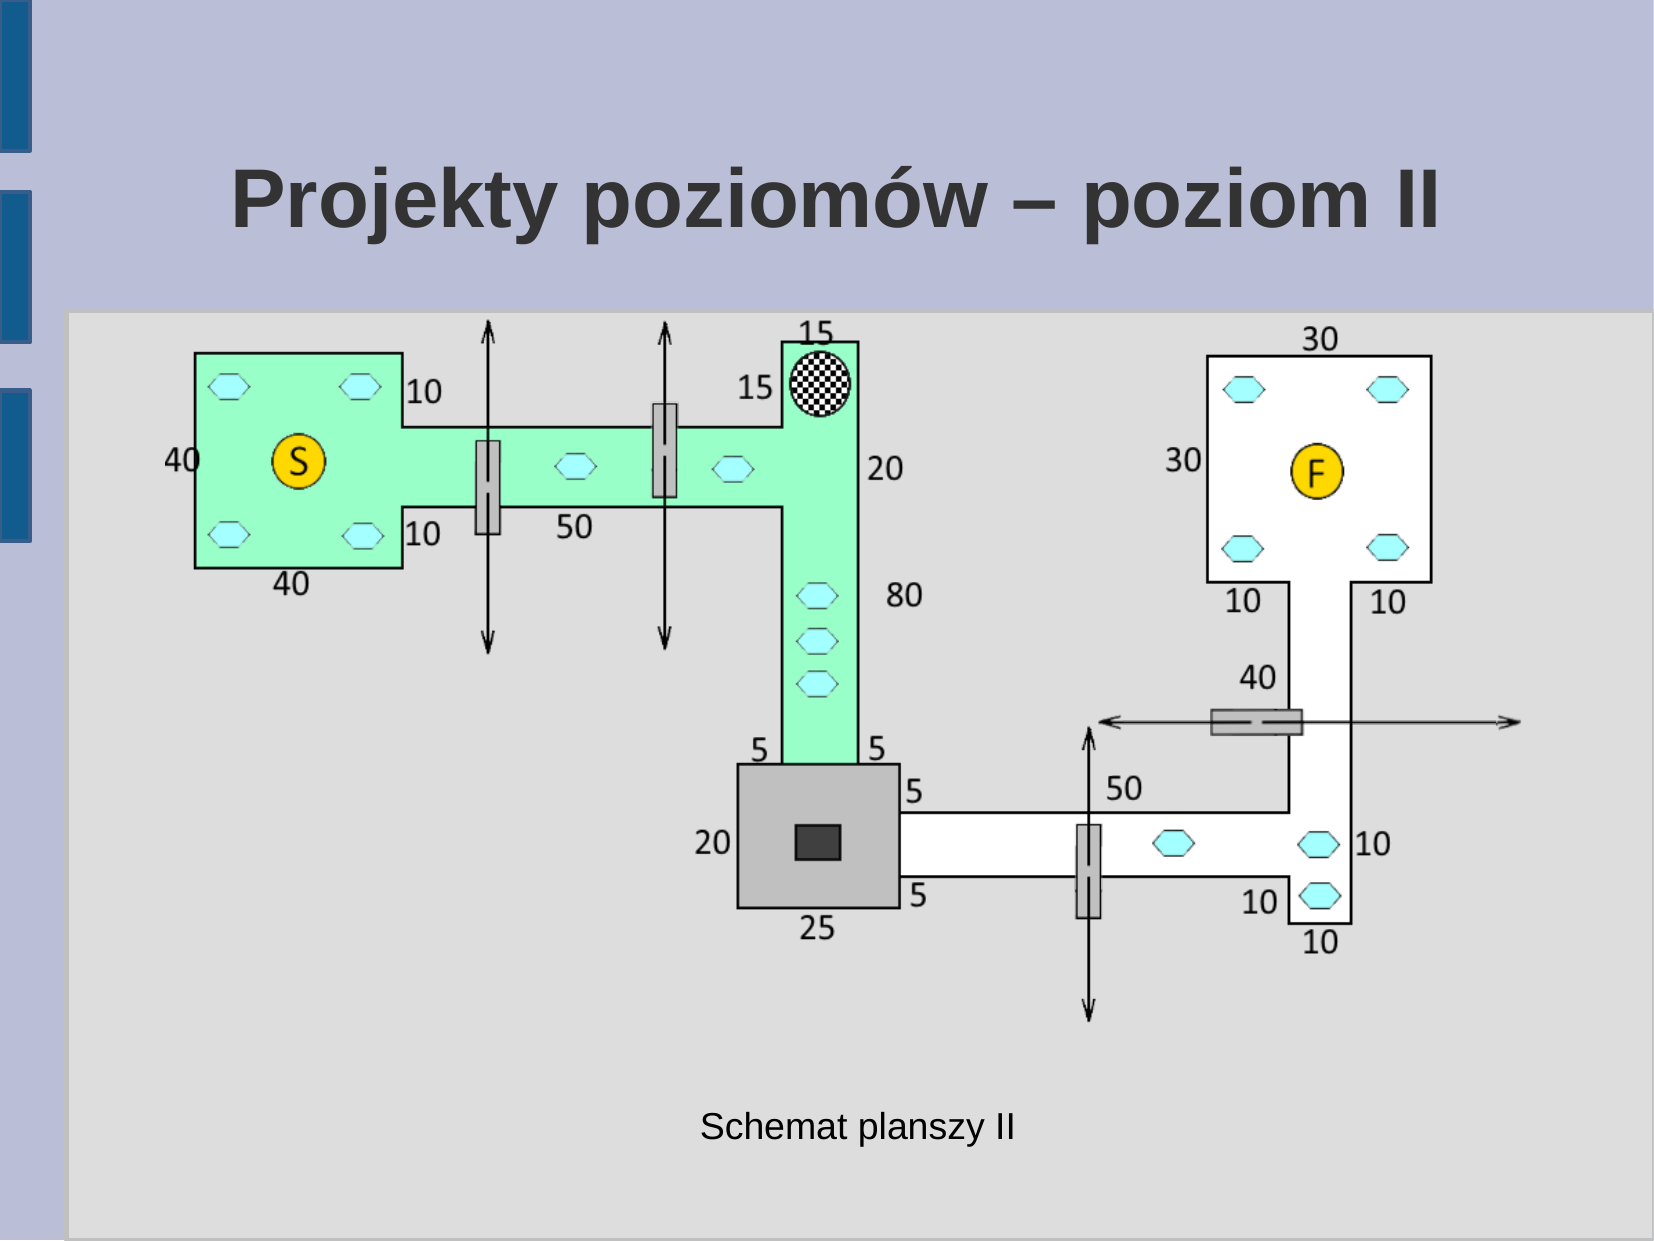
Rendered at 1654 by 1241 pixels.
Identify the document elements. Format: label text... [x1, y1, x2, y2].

title Projekty poziomów – poziom II [121, 91, 1534, 299]
text_box Schemat planszy II [685, 1098, 1063, 1156]
picture [165, 318, 1546, 1029]
